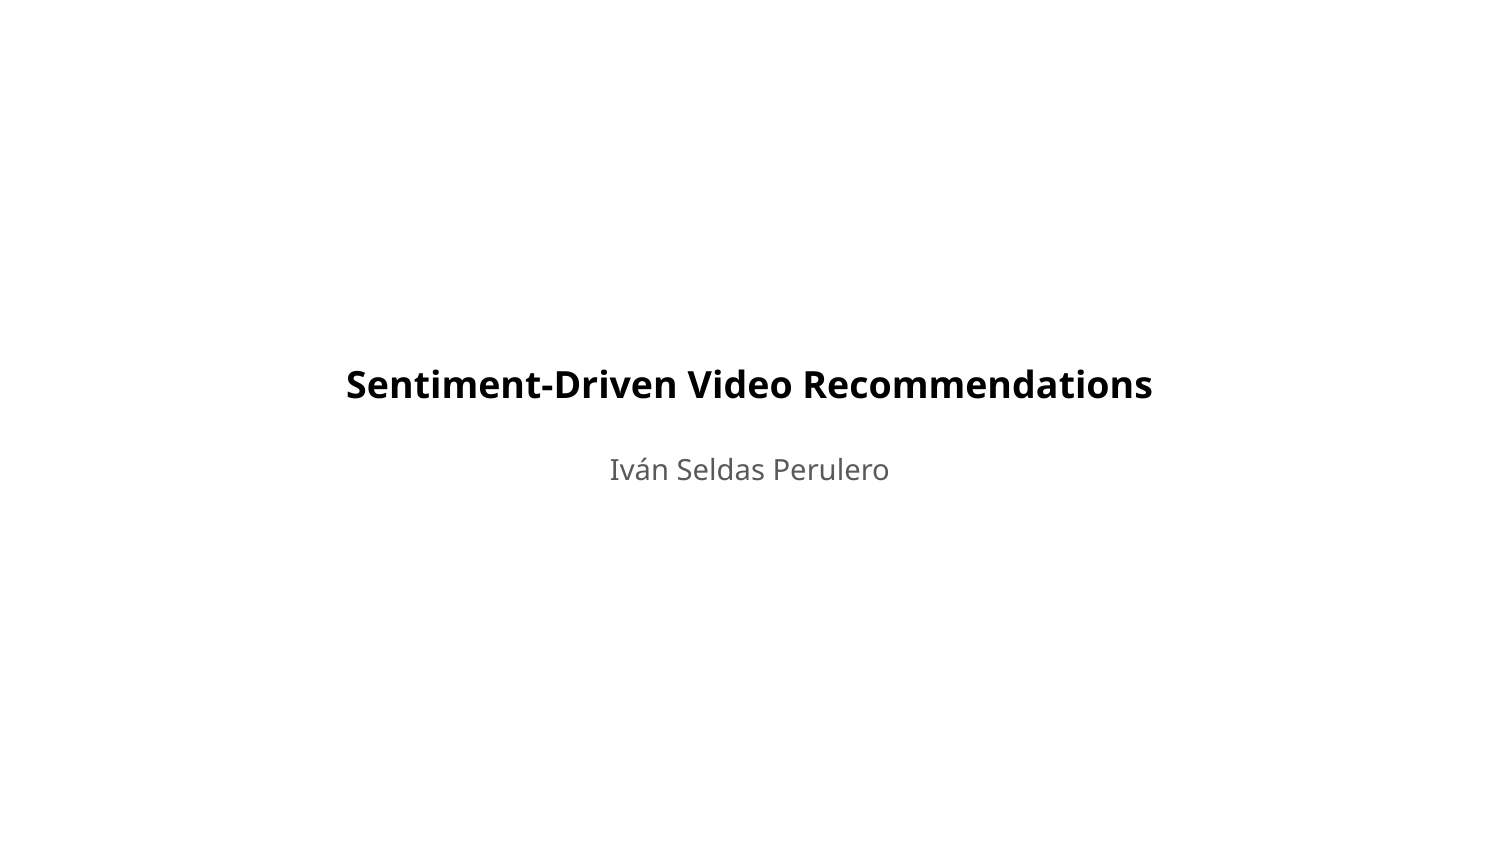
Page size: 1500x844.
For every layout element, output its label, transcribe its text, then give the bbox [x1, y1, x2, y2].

text_box Sentiment-Driven Video Recommendations Iván Seldas Perulero [235, 346, 1265, 502]
